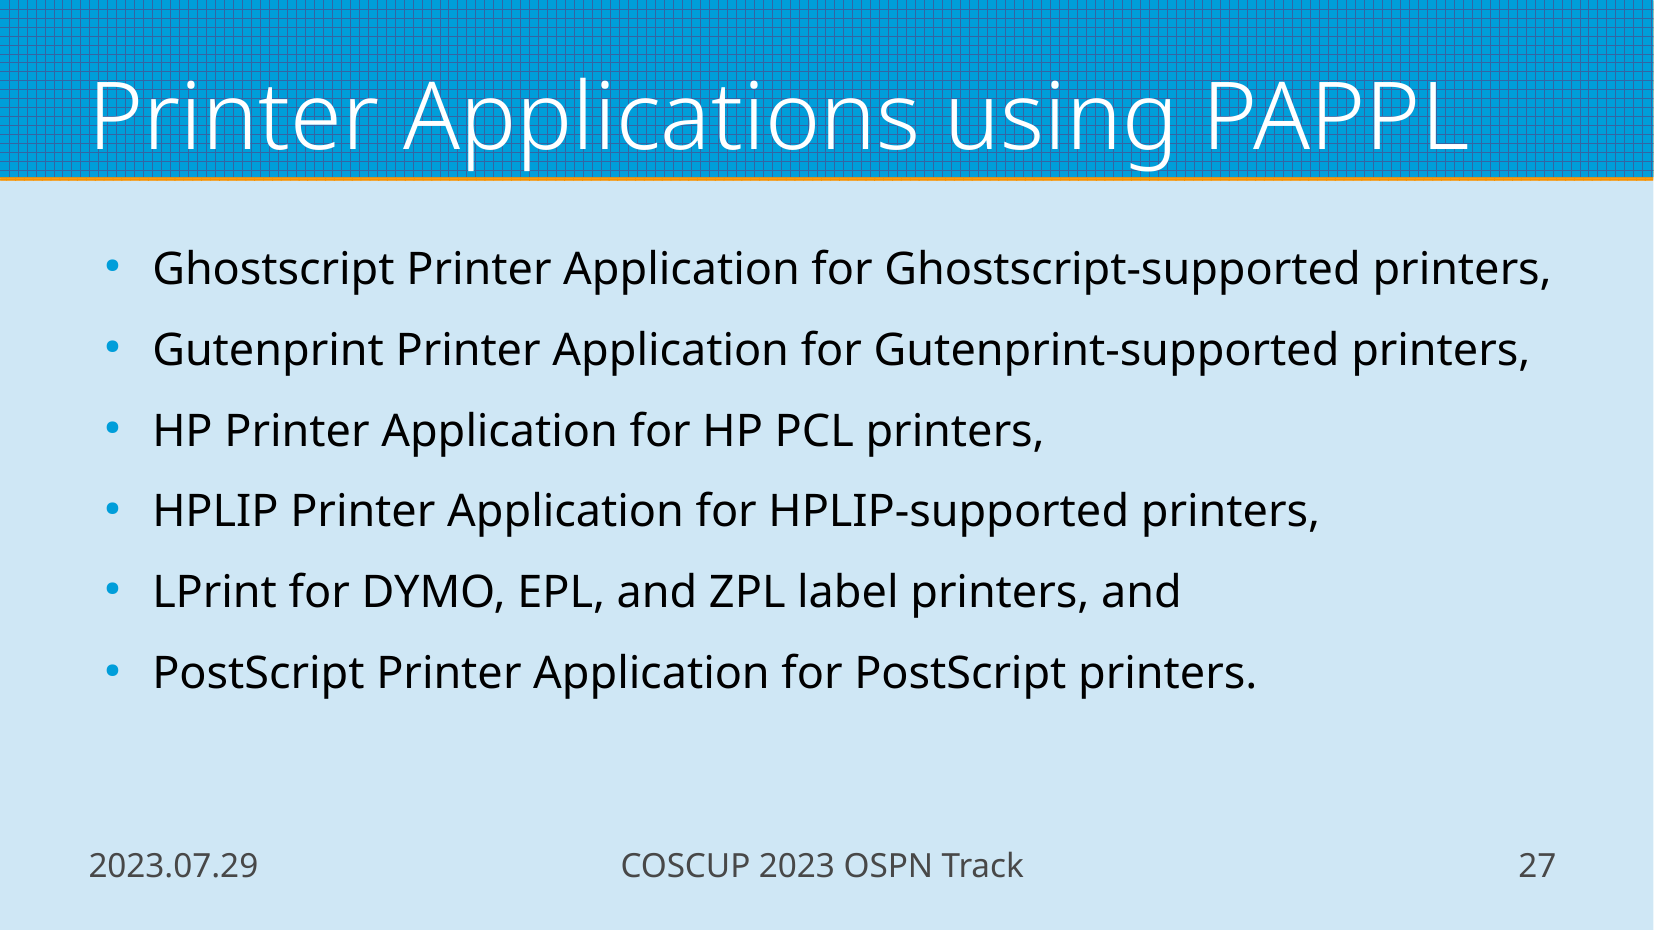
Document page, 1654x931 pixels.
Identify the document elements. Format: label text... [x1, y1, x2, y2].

list Ghostscript Printer Application for Ghostscript-supported printers, Gutenprint Printer Application for Gutenprint-supported printers, HP Printer Application for HP PCL printers, HPLIP Printer Application for HPLIP-supported printers, LPrint for DYMO, EPL, and ZPL label printers, and PostScript Printer Application for PostScript printers. [88, 236, 1565, 813]
title Printer Applications using PAPPL [88, 14, 1565, 178]
